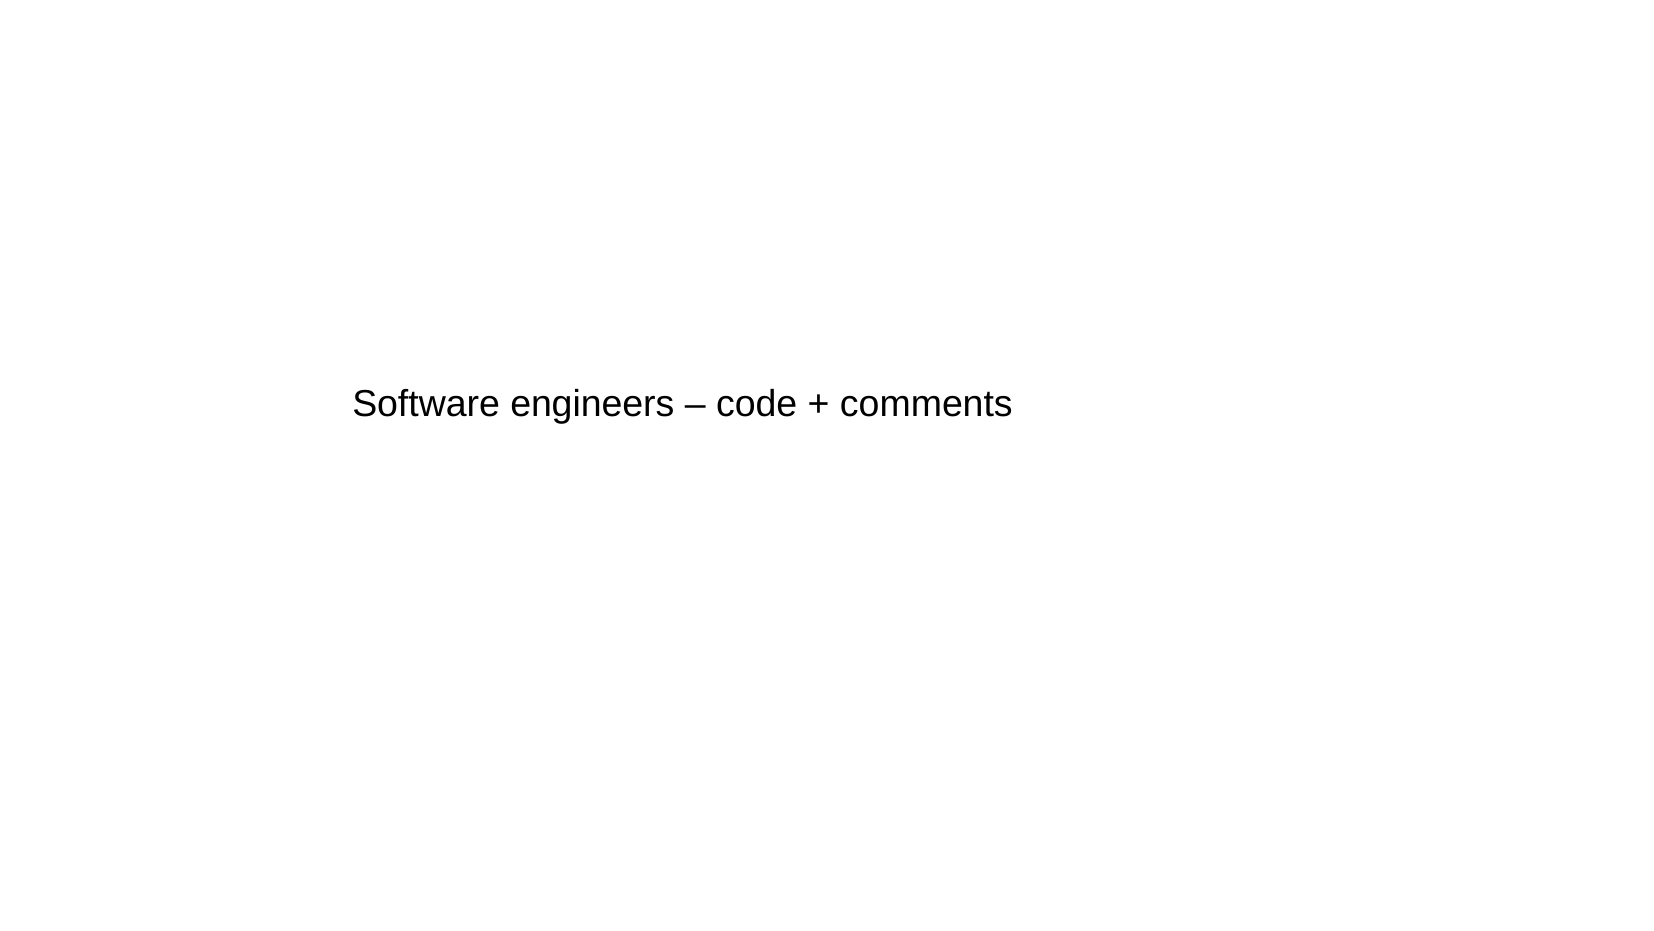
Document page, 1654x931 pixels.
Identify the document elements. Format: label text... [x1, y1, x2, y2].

text_box Software engineers – code + comments [337, 375, 1028, 432]
